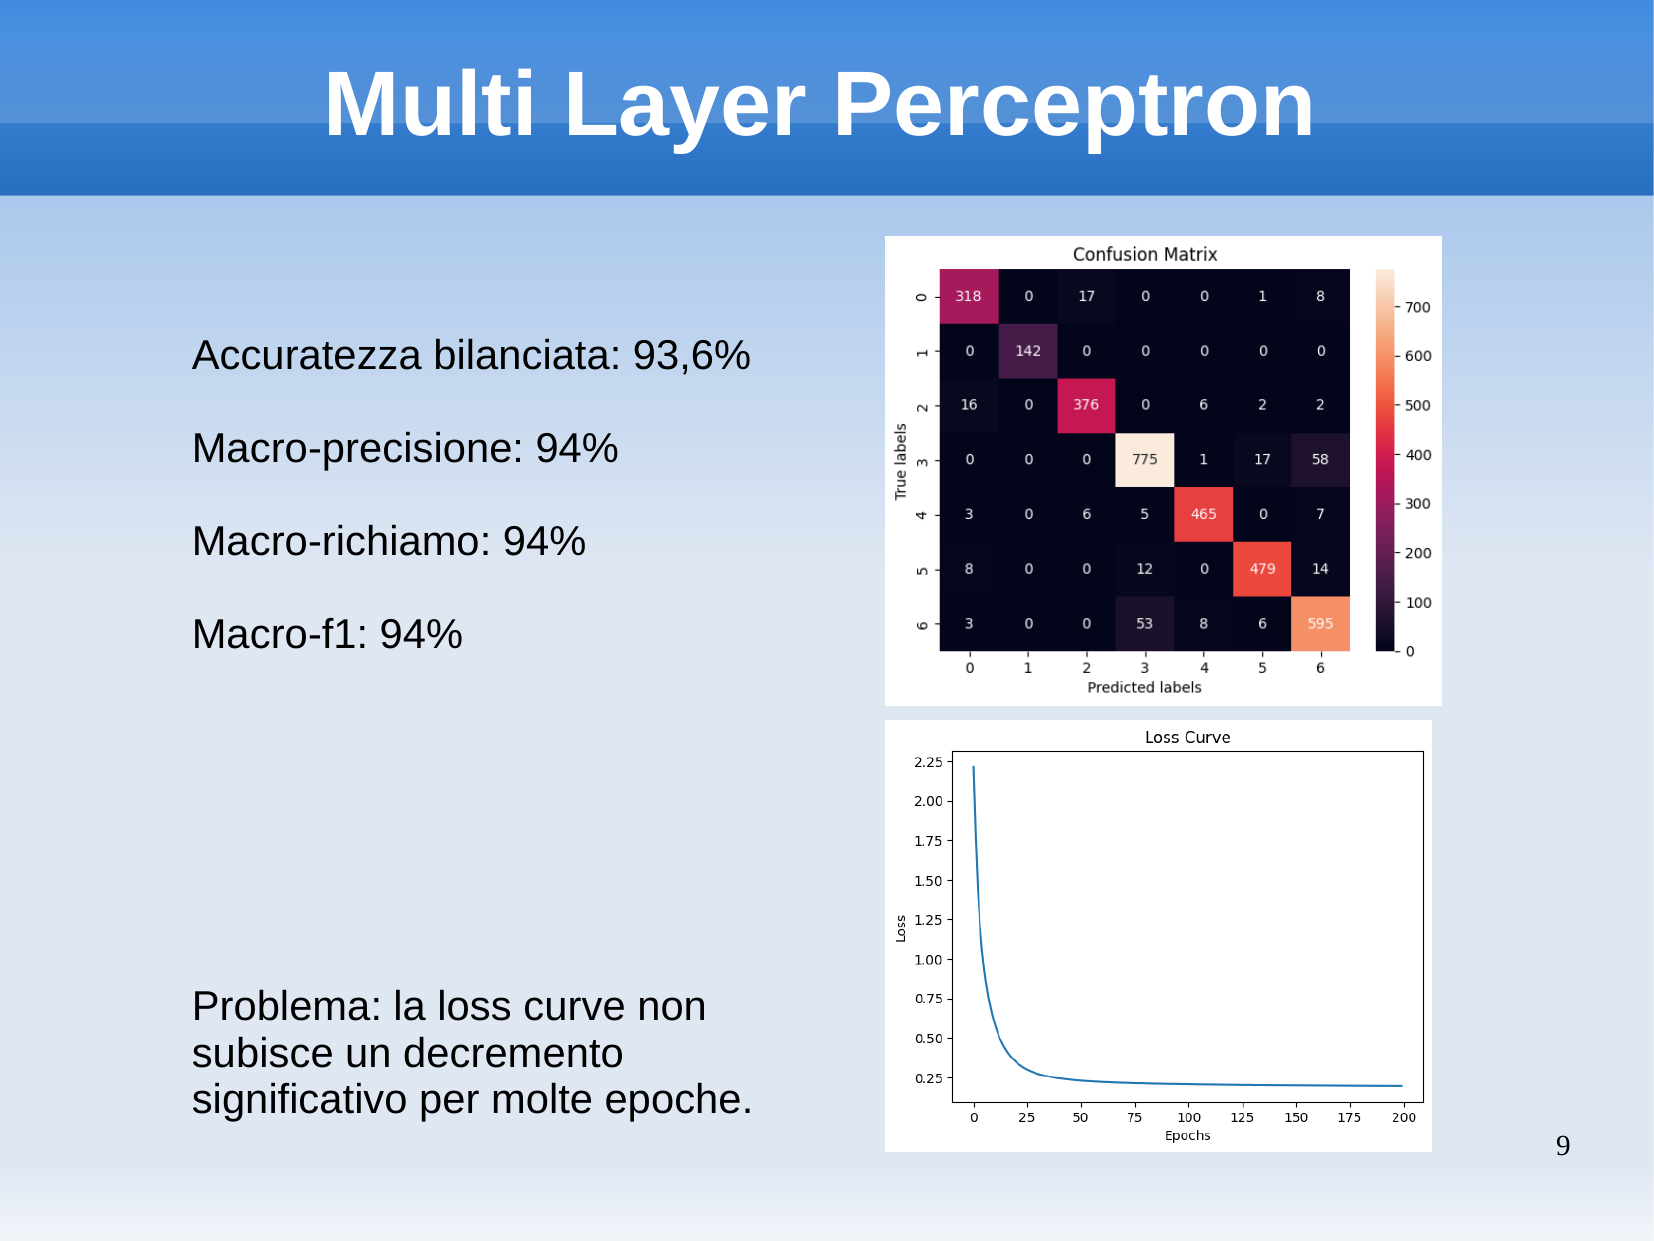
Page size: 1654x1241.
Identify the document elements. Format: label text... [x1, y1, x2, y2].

text_box Accuratezza bilanciata: 93,6% Macro-precisione: 94% Macro-richiamo: 94% Macro-f1: 94% Problema: la loss curve non subisce un decremento significativo per molte epoche. [177, 324, 857, 1050]
title Multi Layer Perceptron [76, 0, 1565, 208]
picture [0, 0, 1654, 1241]
